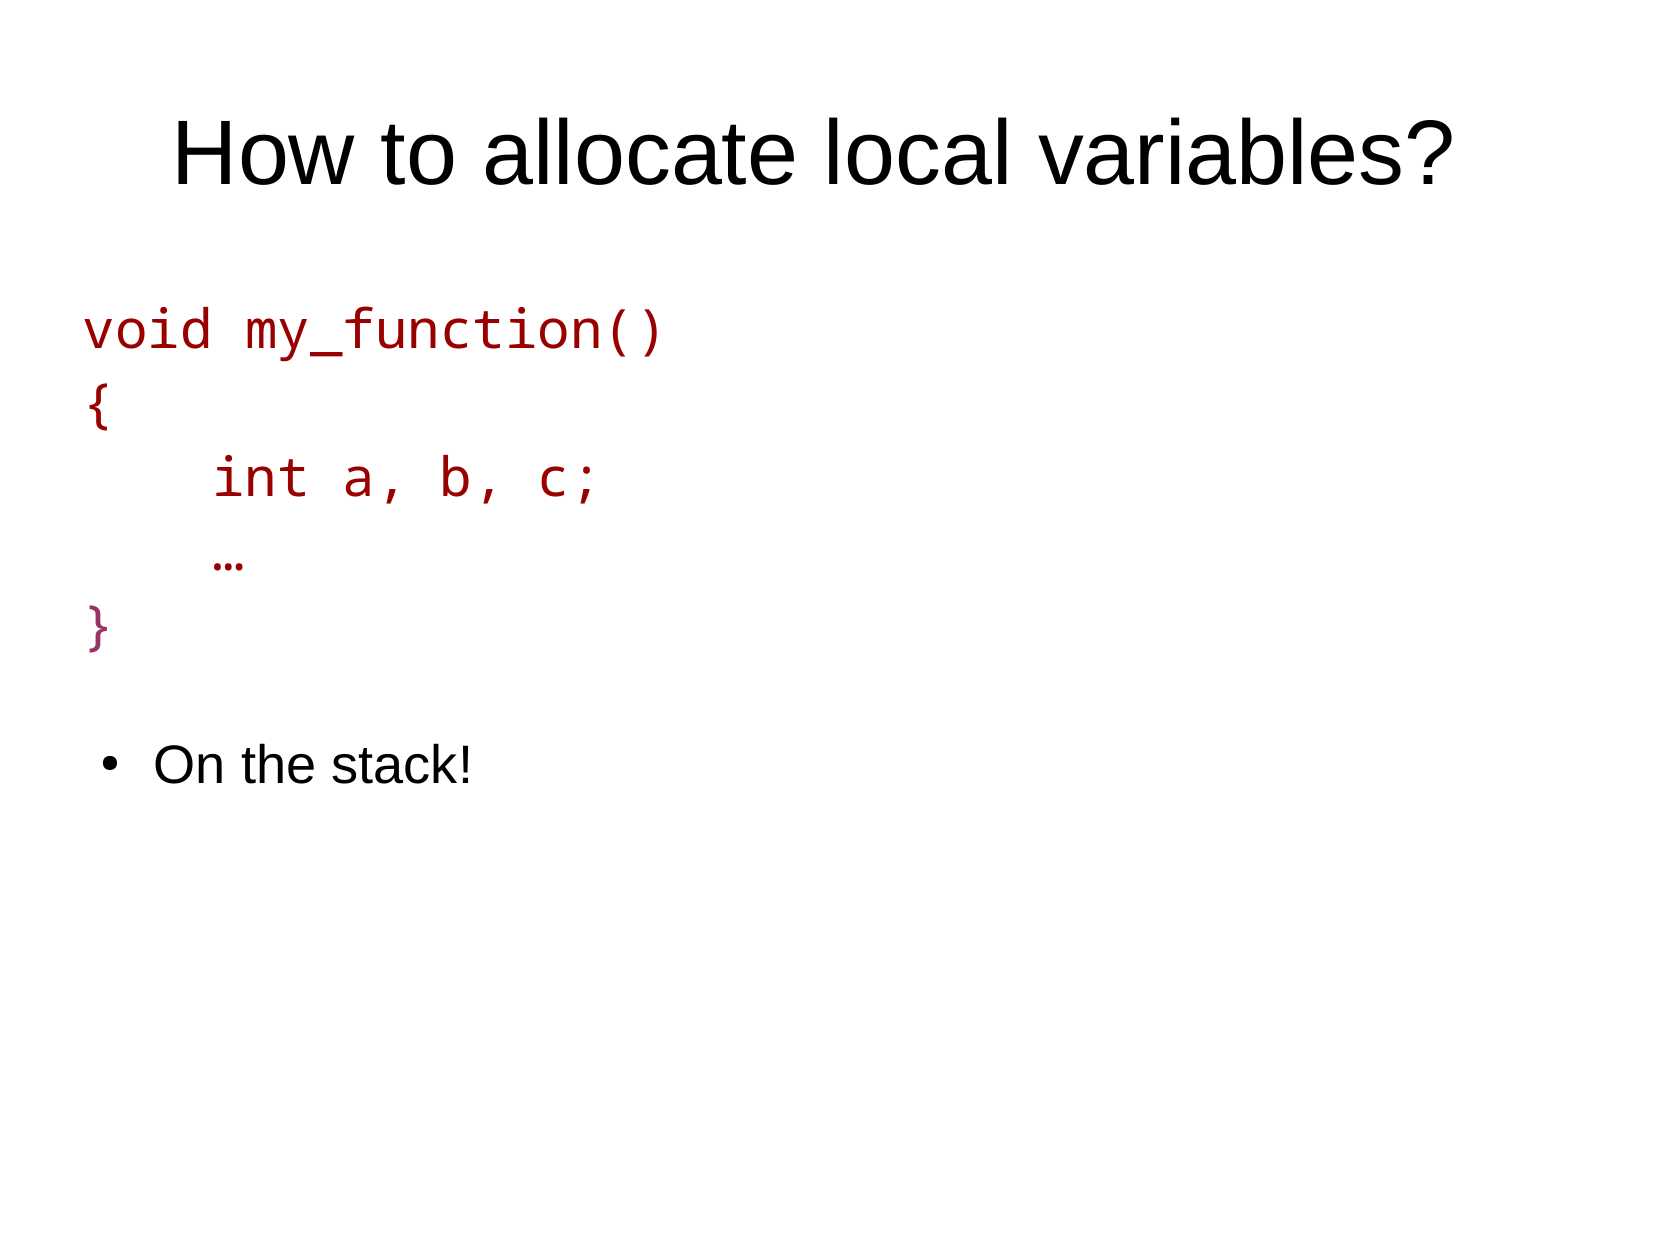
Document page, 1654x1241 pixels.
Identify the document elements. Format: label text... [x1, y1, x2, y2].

title How to allocate local variables? [70, 49, 1559, 257]
list void my_function() { int a, b, c; … } On the stack! [82, 290, 1571, 1109]
